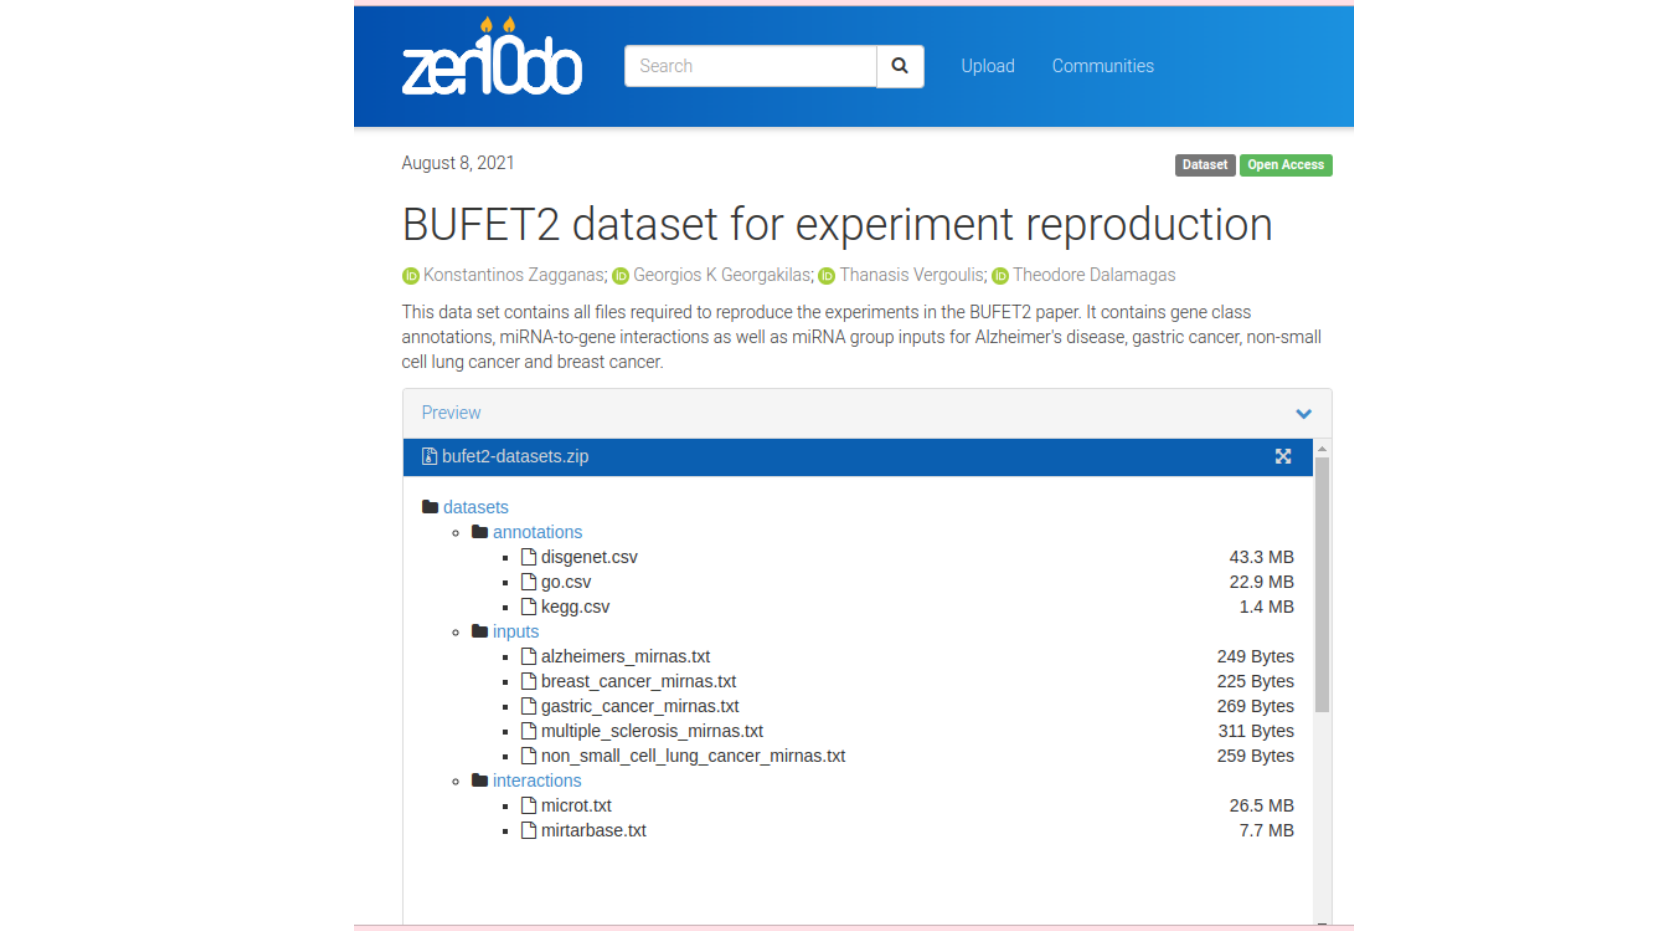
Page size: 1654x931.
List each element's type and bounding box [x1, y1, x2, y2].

picture [354, 0, 1354, 931]
